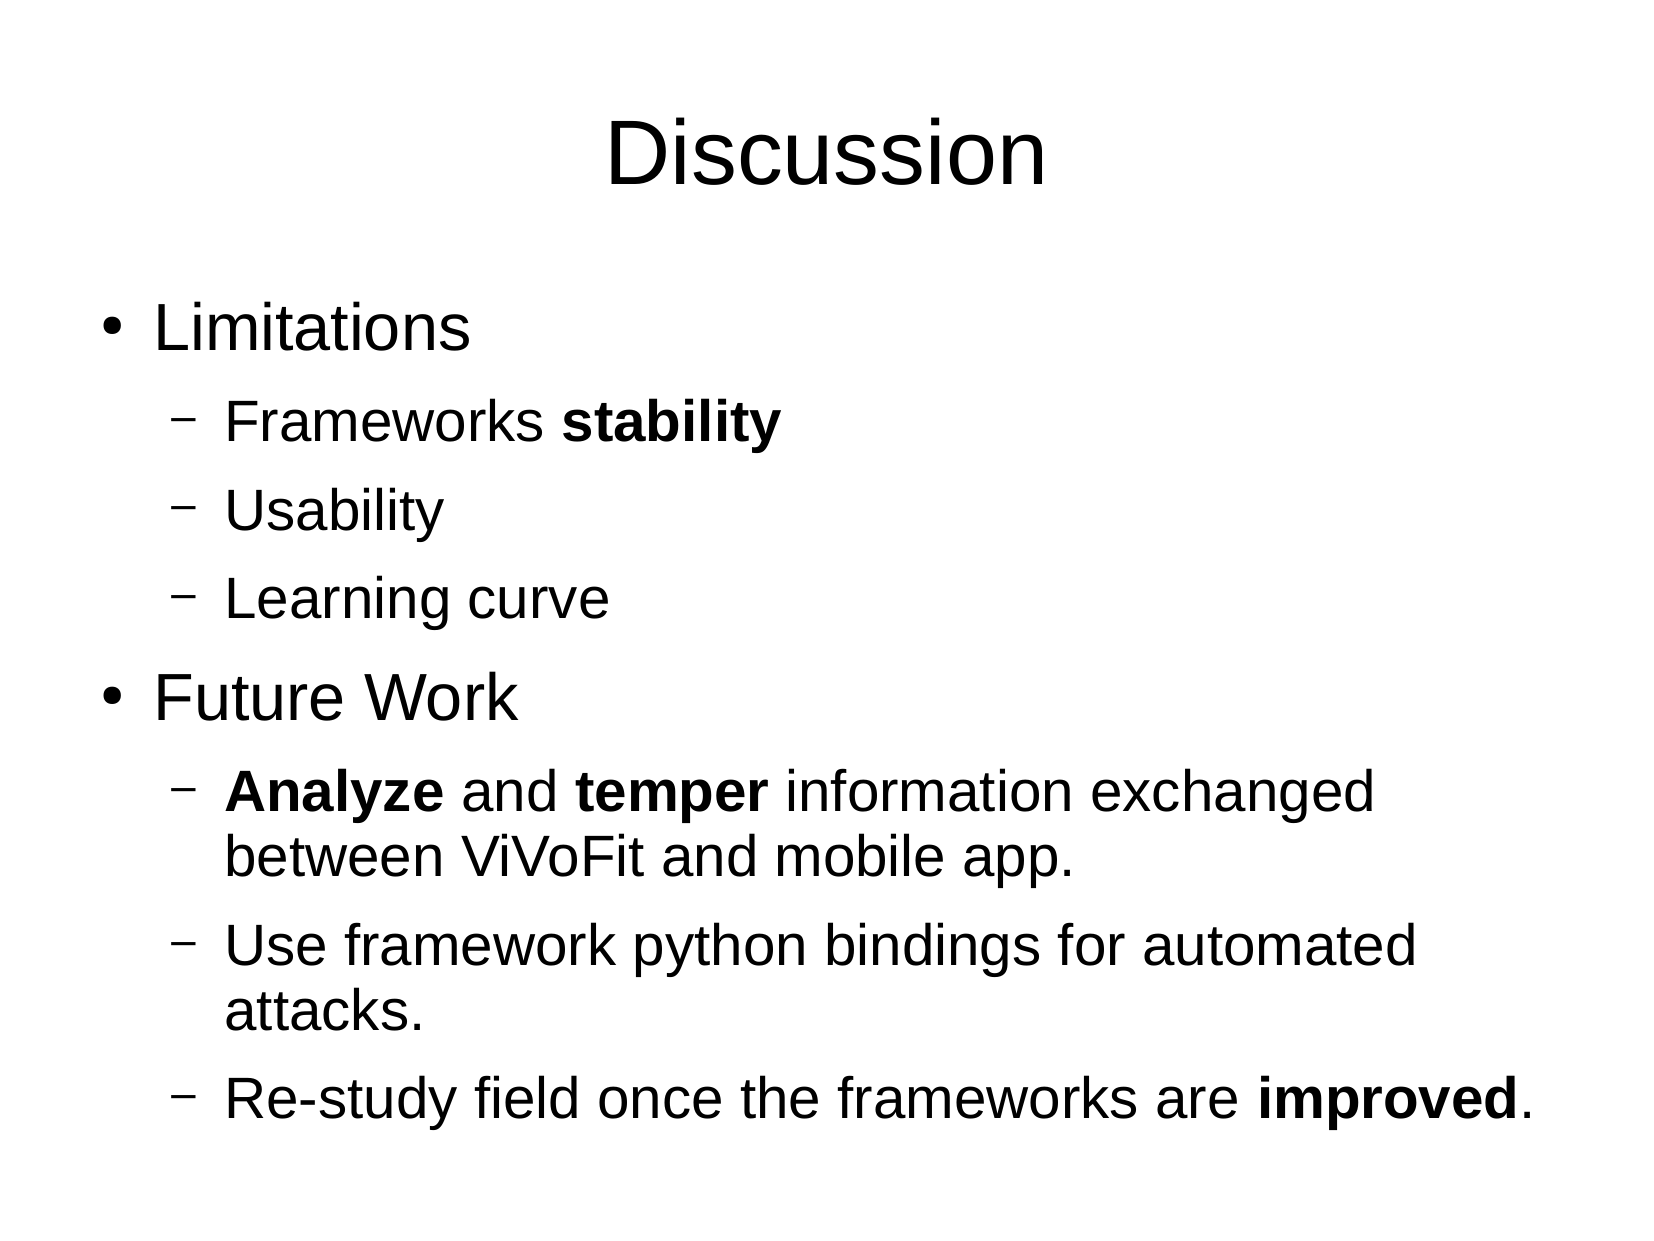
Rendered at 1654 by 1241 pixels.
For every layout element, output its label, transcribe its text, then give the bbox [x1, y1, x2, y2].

title Discussion [82, 49, 1571, 257]
list Limitations Frameworks stability Usability Learning curve Future Work Analyze and temper information exchanged between ViVoFit and mobile app. Use framework python bindings for automated attacks. Re-study field once the frameworks are improved. [82, 290, 1571, 1156]
